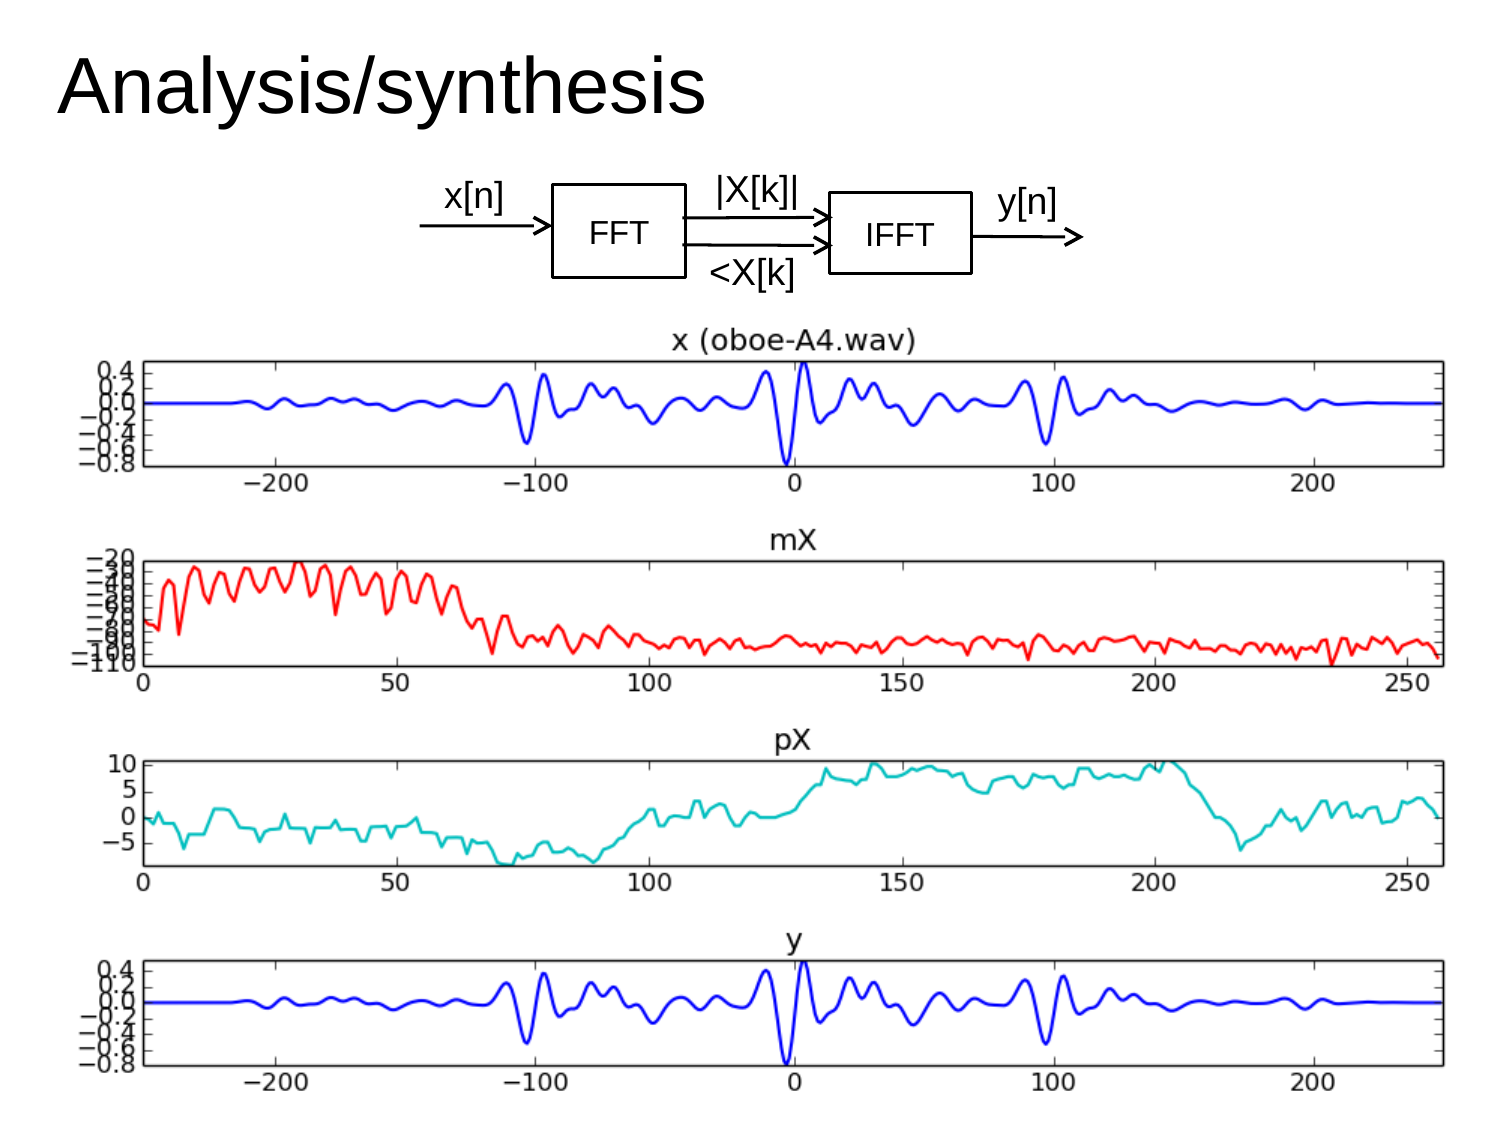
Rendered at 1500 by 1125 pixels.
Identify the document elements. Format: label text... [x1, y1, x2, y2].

text_box y[n] [982, 173, 1073, 231]
text_box |X[k]| [700, 161, 815, 218]
title Analysis/synthesis [57, 0, 1408, 180]
text_box IFFT [829, 192, 972, 274]
picture [44, 301, 1470, 1125]
text_box FFT [552, 184, 686, 278]
text_box x[n] [429, 167, 520, 225]
text_box <X[k] [694, 243, 811, 301]
